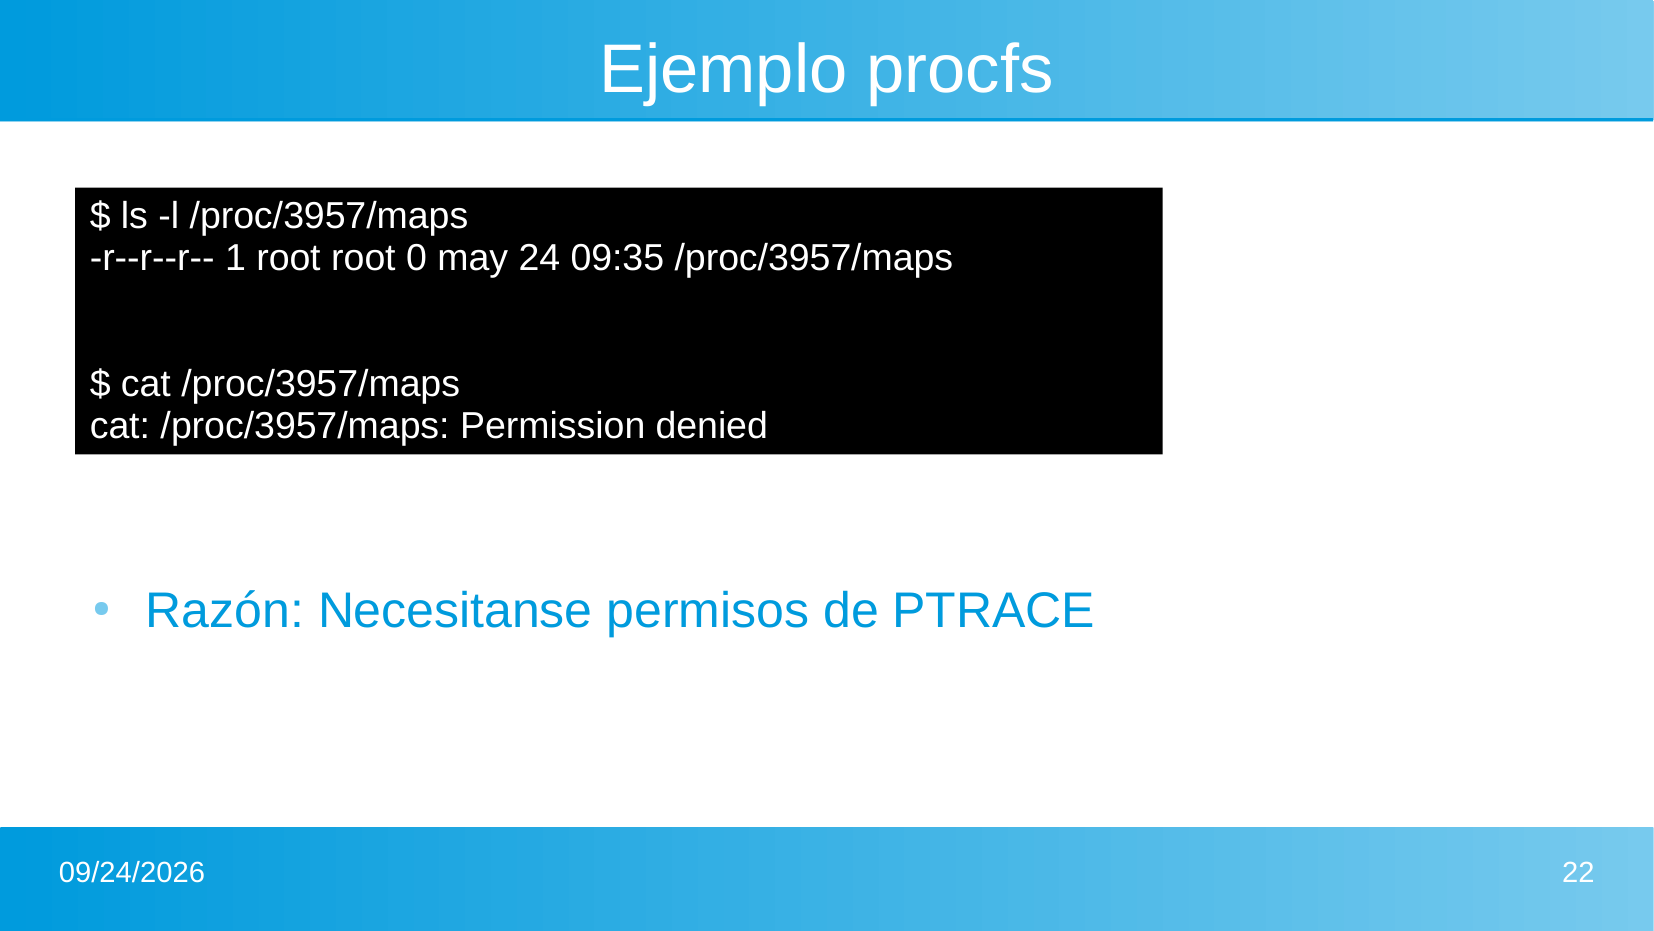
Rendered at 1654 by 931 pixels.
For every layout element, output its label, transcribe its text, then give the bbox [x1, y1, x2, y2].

text_box $ ls -l /proc/3957/maps -r--r--r-- 1 root root 0 may 24 09:35 /proc/3957/maps $ cat /proc/3957/maps cat: /proc/3957/maps: Permission denied [75, 187, 1163, 455]
list Razón: Necesitanse permisos de PTRACE [75, 544, 1611, 676]
title Ejemplo procfs [59, 29, 1595, 108]
